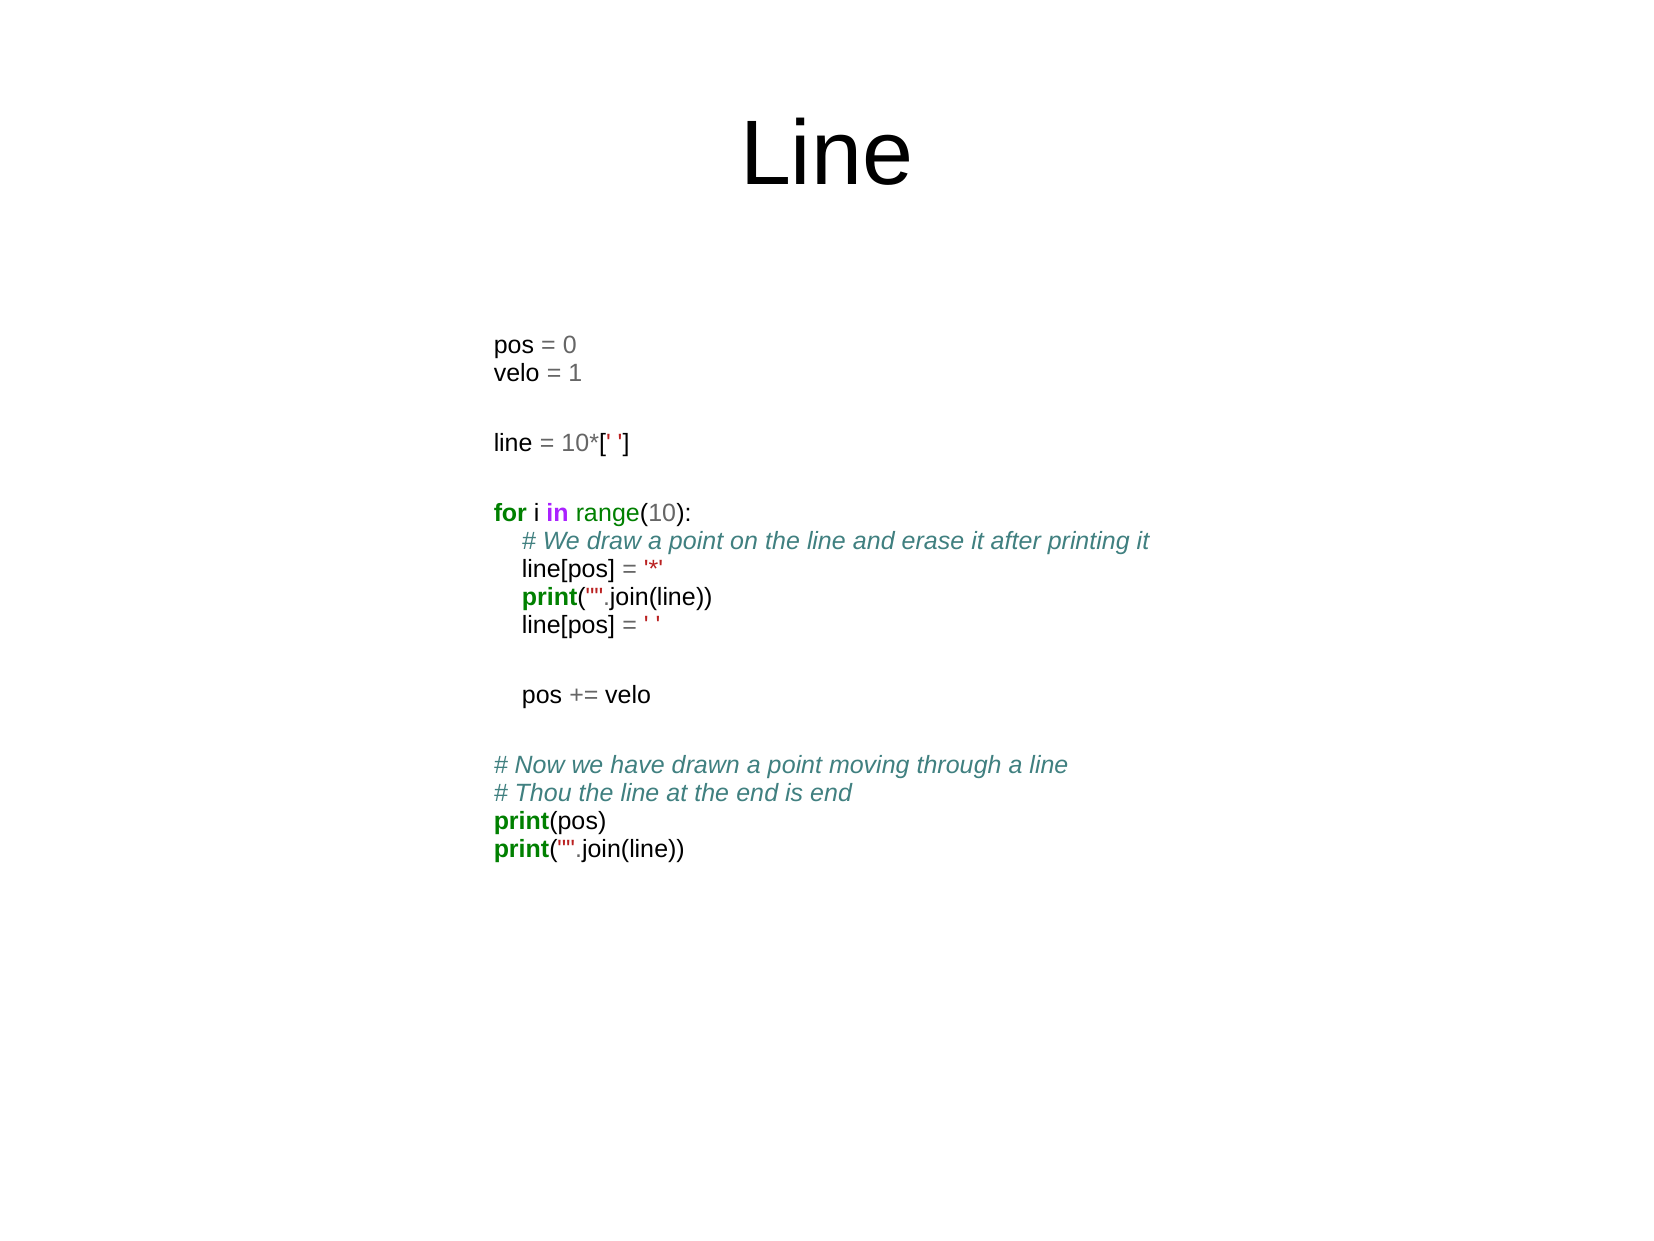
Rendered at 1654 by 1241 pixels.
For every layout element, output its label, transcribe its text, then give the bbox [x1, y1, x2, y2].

text_box pos = 0 velo = 1 line = 10*[' '] for i in range(10): # We draw a point on the line and erase it after printing it line[pos] = '*' print("".join(line)) line[pos] = ' ' pos += velo # Now we have drawn a point moving through a line # Thou the line at the end is end print(pos) print("".join(line)) [479, 323, 1175, 918]
title Line [82, 49, 1571, 257]
